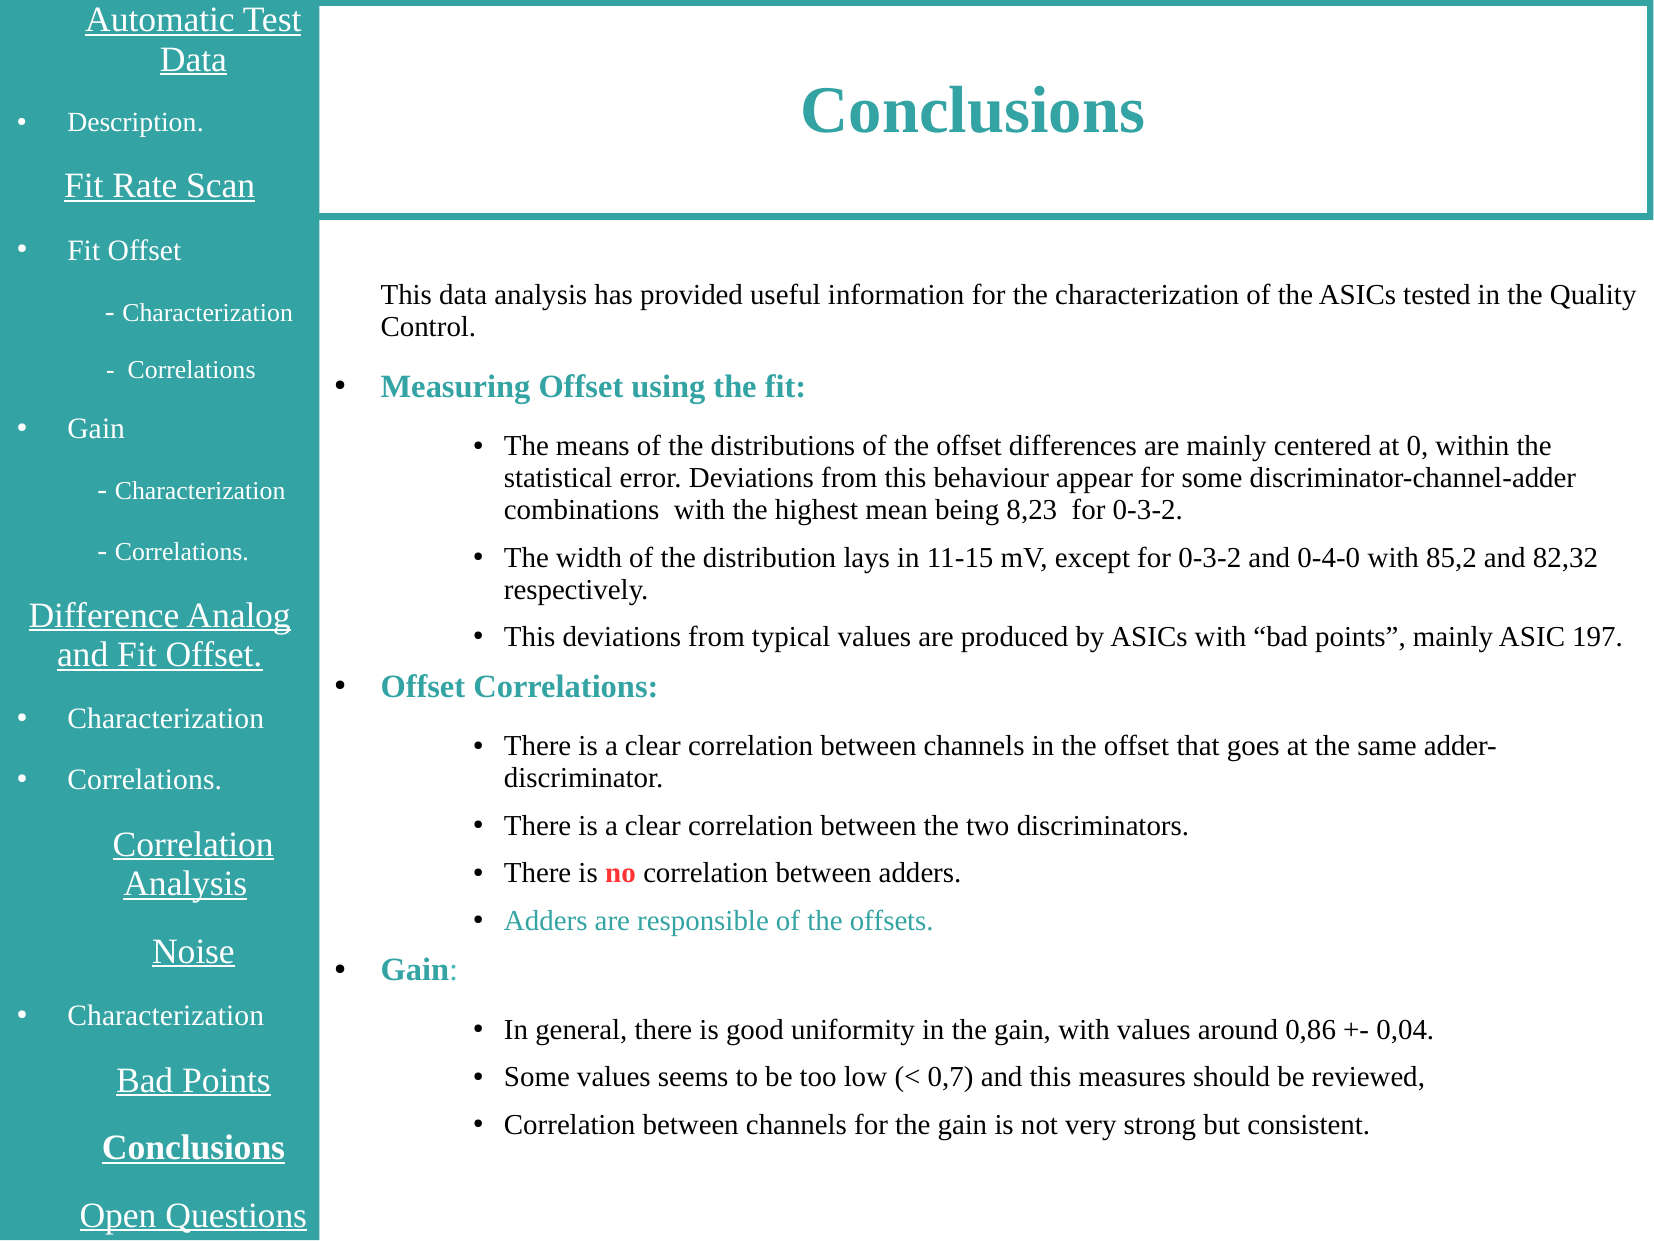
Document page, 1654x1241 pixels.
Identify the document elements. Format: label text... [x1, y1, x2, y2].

title Conclusions [320, 2, 1651, 217]
list Automatic Test Data Description. Fit Rate Scan Fit Offset - Characterization - Correlations Gain - Characterization - Correlations. Difference Analog and Fit Offset. Characterization Correlations. Correlation Analysis Noise Characterization Bad Points Conclusions Open Questions [0, 0, 320, 1241]
list This data analysis has provided useful information for the characterization of the ASICs tested in the Quality Control. Measuring Offset using the fit: The means of the distributions of the offset differences are mainly centered at 0, within the statistical error. Deviations from this behaviour appear for some discriminator-channel-adder combinations with the highest mean being 8,23 for 0-3-2. The width of the distribution lays in 11-15 mV, except for 0-3-2 and 0-4-0 with 85,2 and 82,32 respectively. This deviations from typical values are produced by ASICs with “bad points”, mainly ASIC 197. Offset Correlations: There is a clear correlation between channels in the offset that goes at the same adder-discriminator. There is a clear correlation between the two discriminators. There is no correlation between adders. Adders are responsible of the offsets. Gain: In general, there is good uniformity in the gain, with values around 0,86 +- 0,04. Some values seems to be too low (< 0,7) and this measures should be reviewed, Correlation between channels for the gain is not very strong but consistent. [320, 220, 1642, 1241]
